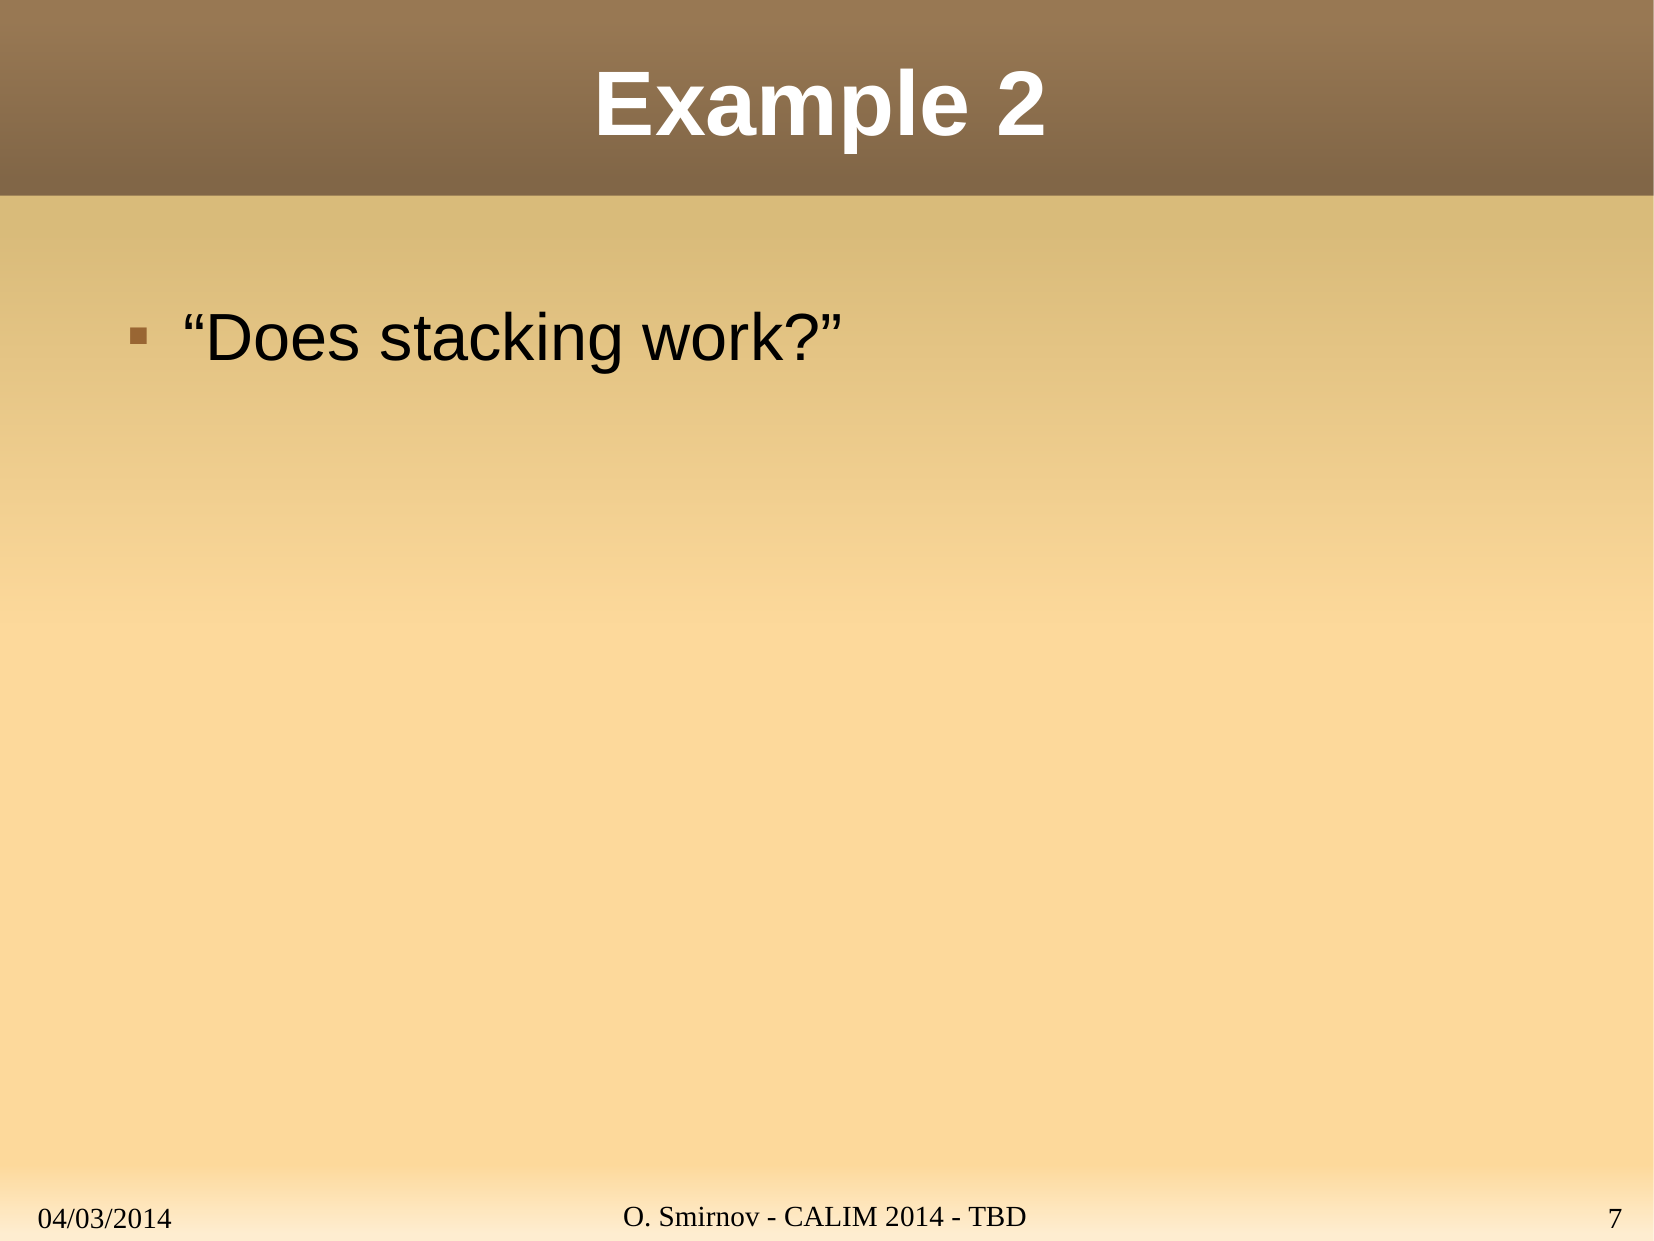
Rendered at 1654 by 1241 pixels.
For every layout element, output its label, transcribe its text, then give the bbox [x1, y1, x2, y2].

title Example 2 [76, 0, 1565, 208]
list “Does stacking work?” [112, 300, 1601, 1119]
picture [0, 0, 1654, 1241]
